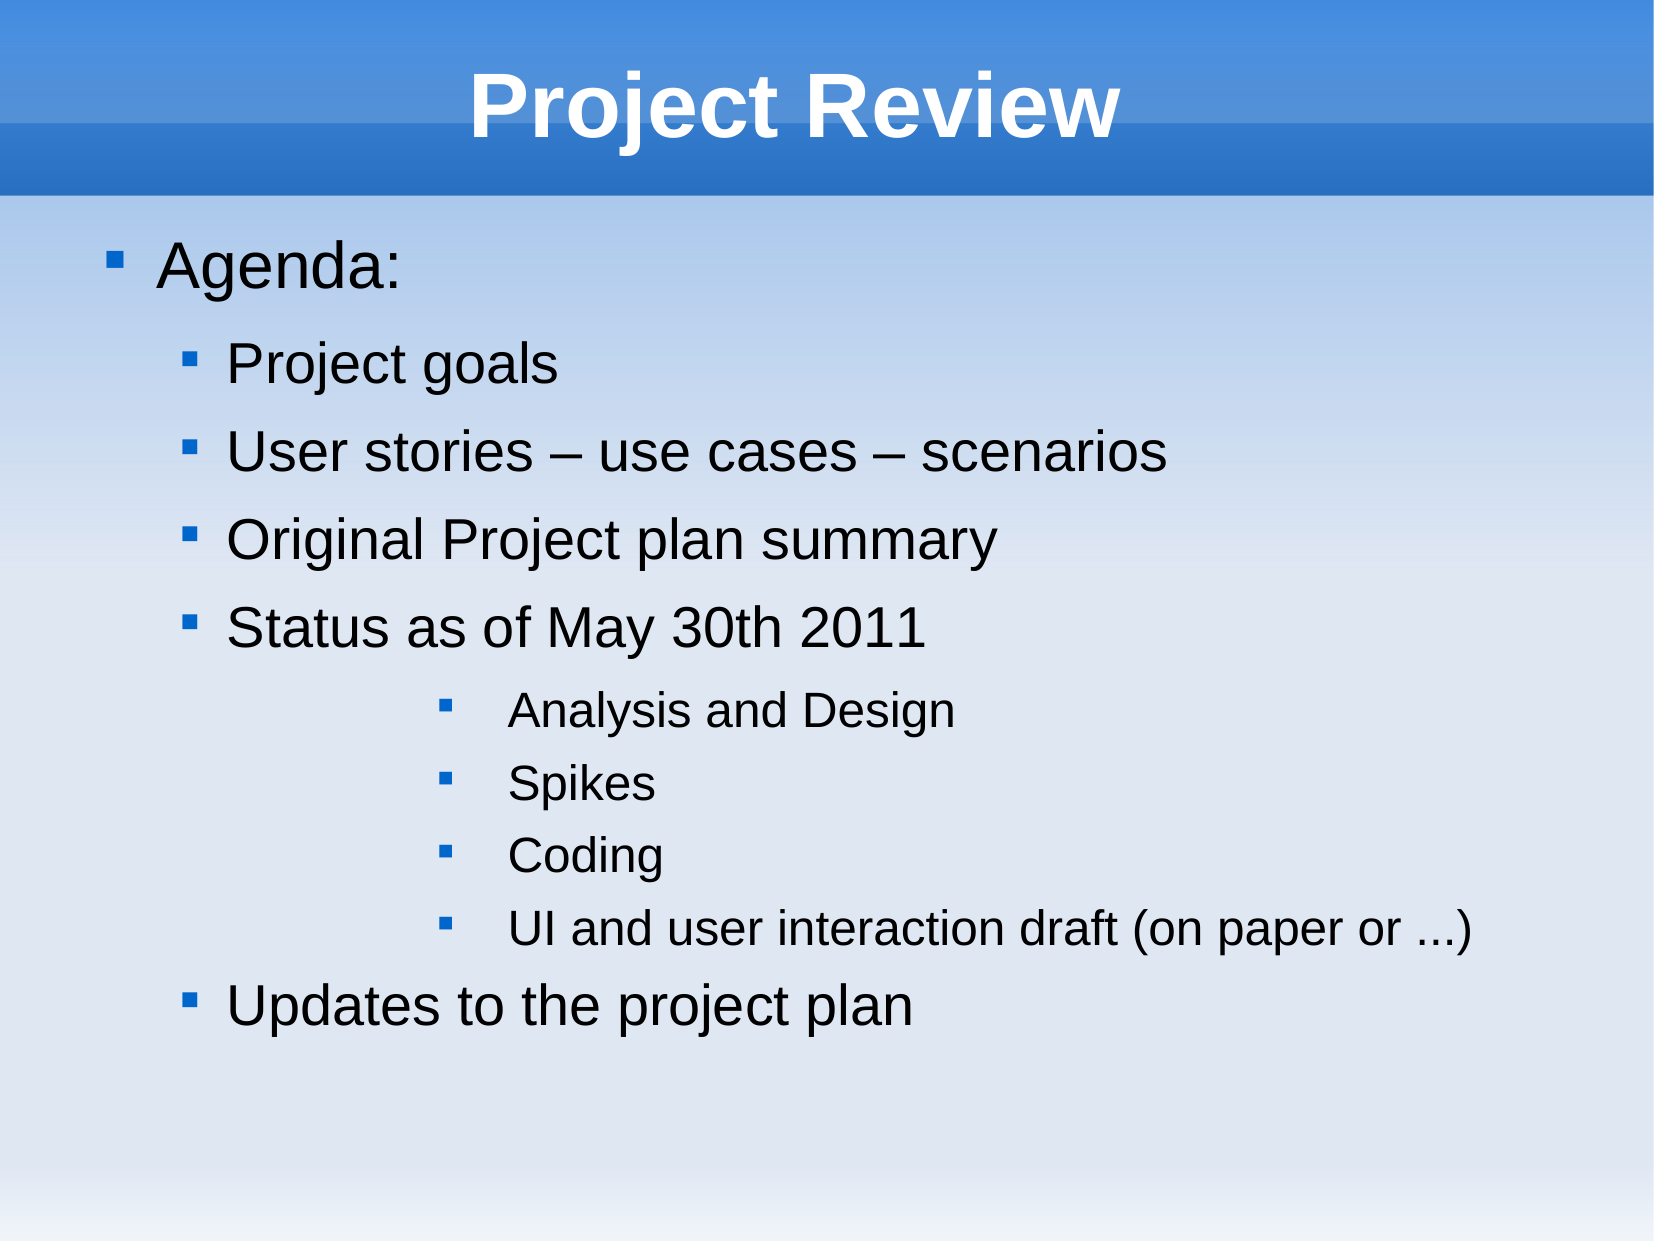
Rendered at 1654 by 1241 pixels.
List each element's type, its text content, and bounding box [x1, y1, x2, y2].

list Agenda: Project goals User stories – use cases – scenarios Original Project plan summary Status as of May 30th 2011 Analysis and Design Spikes Coding UI and user interaction draft (on paper or ...) Updates to the project plan [86, 225, 1575, 1044]
title Project Review [76, 0, 1565, 208]
picture [0, 0, 1654, 1241]
